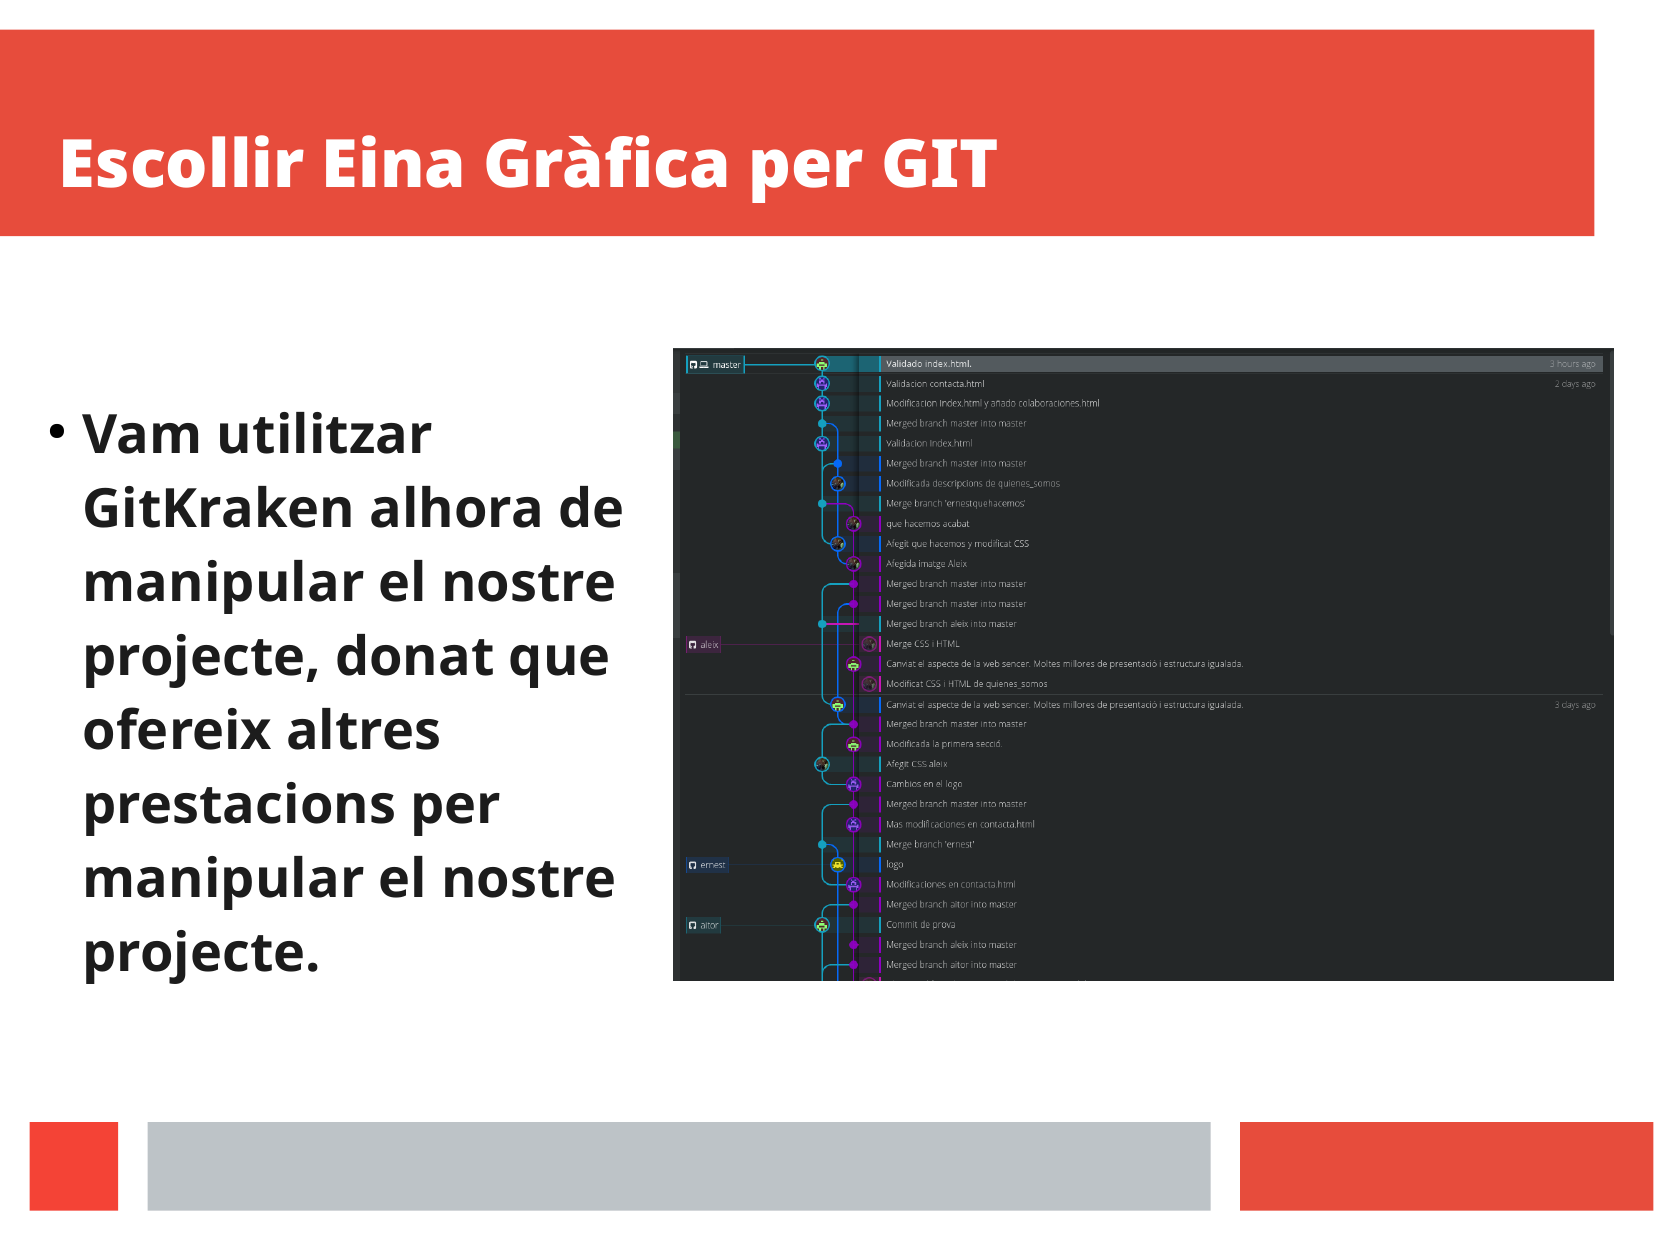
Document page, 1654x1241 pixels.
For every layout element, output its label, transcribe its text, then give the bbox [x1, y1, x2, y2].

picture [673, 348, 1614, 981]
title Escollir Eina Gràfica per GIT [59, 59, 1595, 207]
subtitle Vam utilitzar GitKraken alhora de manipular el nostre projecte, donat que ofereix altres prestacions per manipular el nostre projecte. [47, 395, 673, 886]
